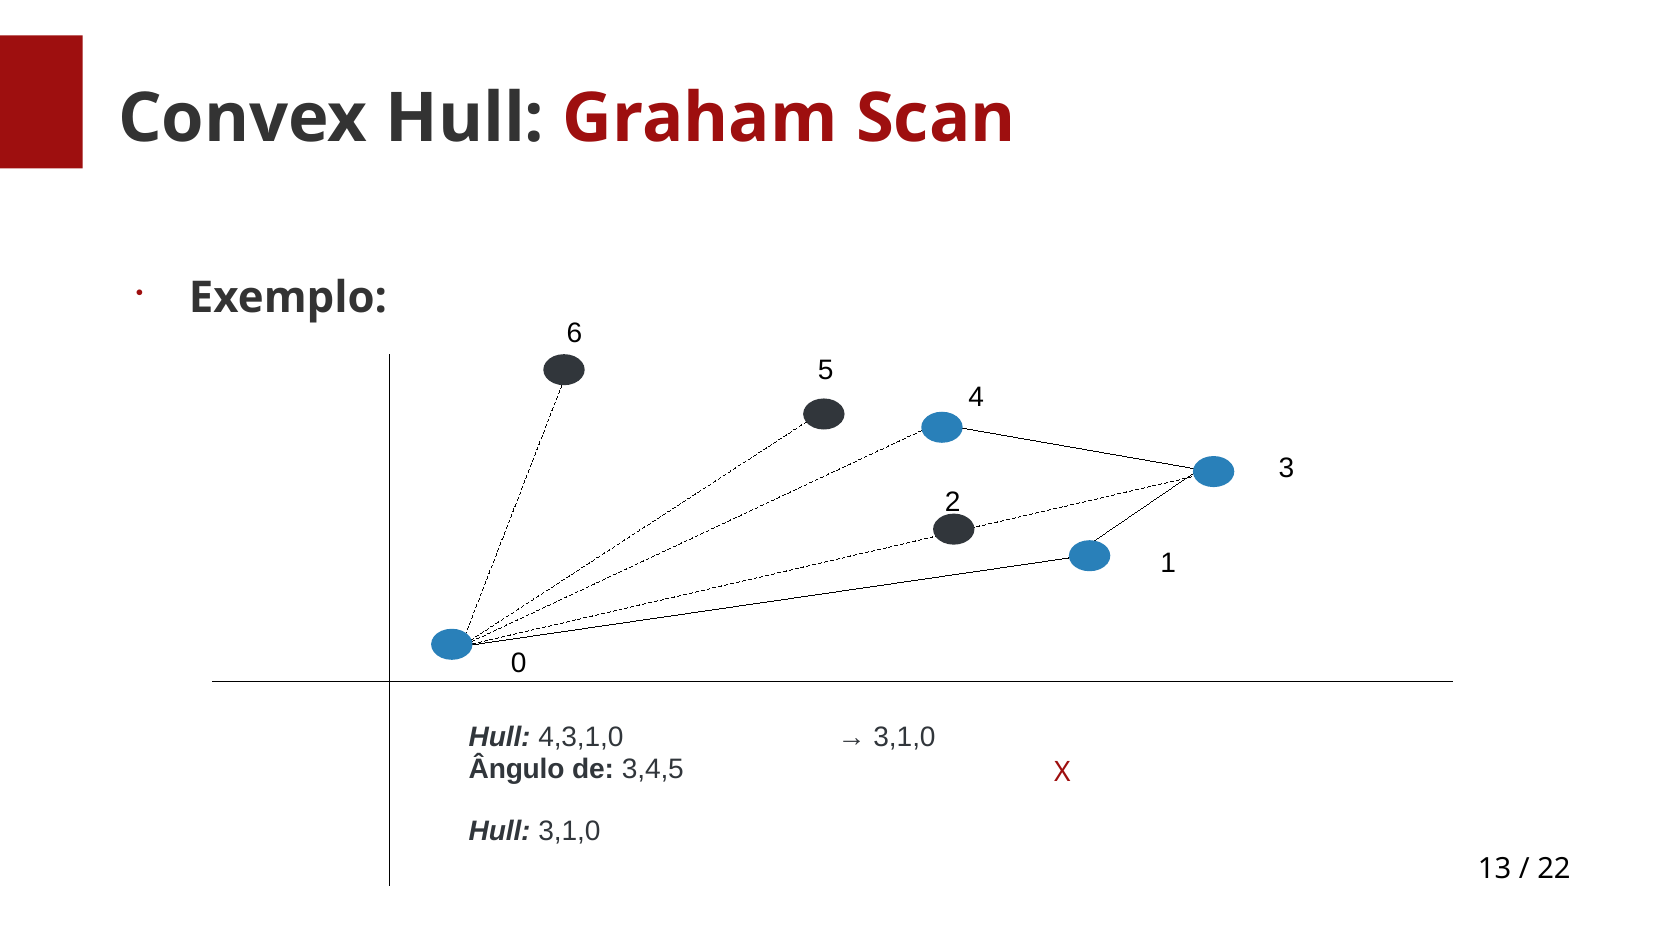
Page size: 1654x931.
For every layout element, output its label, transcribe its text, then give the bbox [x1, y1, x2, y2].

text_box 1 [1145, 540, 1197, 587]
text_box 4 [953, 373, 1004, 421]
text_box 6 [551, 310, 603, 357]
text_box [543, 357, 585, 386]
text_box X [1039, 744, 1093, 791]
text_box Hull: 4,3,1,0 → 3,1,0 Ângulo de: 3,4,5 Hull: 3,1,0 [453, 714, 1028, 887]
text_box 2 [929, 478, 981, 525]
title Convex Hull: Graham Scan [118, 37, 1571, 193]
text_box [921, 411, 963, 443]
text_box 0 [496, 639, 547, 686]
text_box [933, 525, 975, 545]
text_box [431, 628, 473, 660]
text_box 5 [803, 347, 854, 394]
list Exemplo: [118, 265, 1536, 806]
text_box 3 [1263, 444, 1315, 491]
text_box [1068, 540, 1111, 572]
text_box [803, 398, 845, 430]
text_box [1192, 456, 1235, 488]
